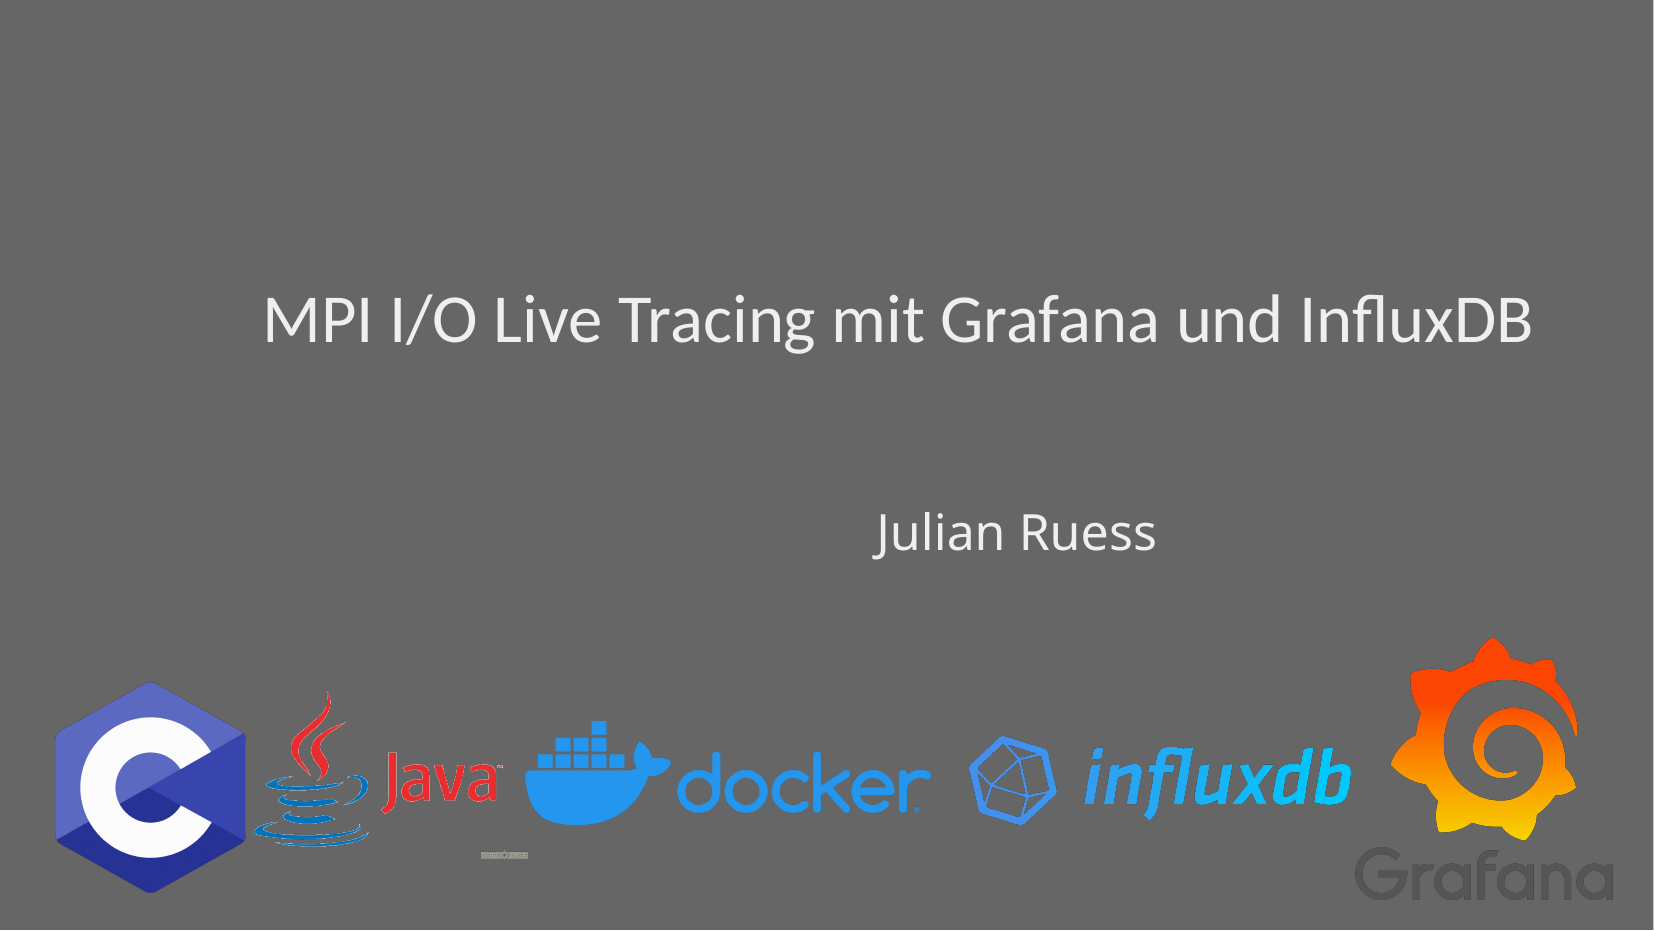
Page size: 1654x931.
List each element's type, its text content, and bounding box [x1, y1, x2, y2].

picture [1355, 637, 1613, 901]
title MPI I/O Live Tracing mit Grafana und InfluxDB [262, 281, 1613, 371]
picture [969, 736, 1351, 826]
picture [0, 637, 931, 931]
picture [1326, 773, 1341, 796]
text_box Julian Ruess [861, 489, 1613, 563]
